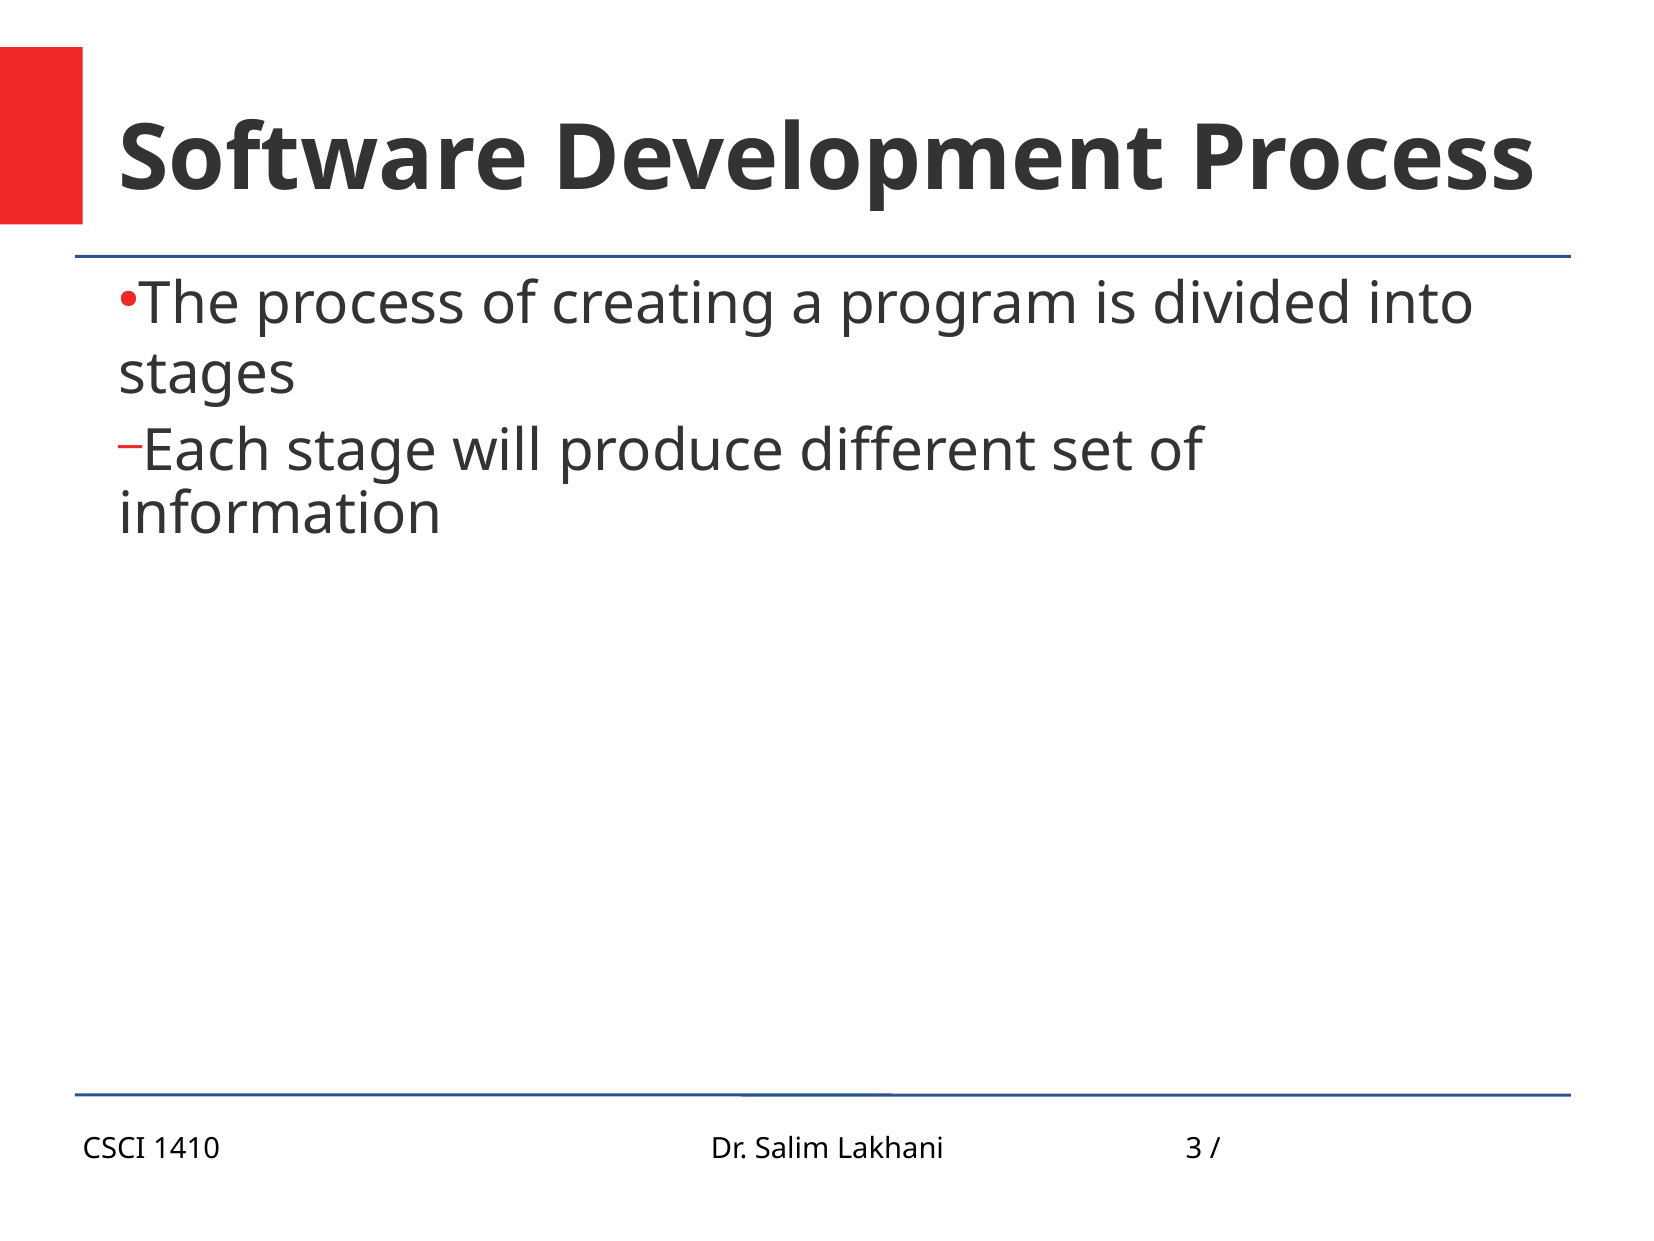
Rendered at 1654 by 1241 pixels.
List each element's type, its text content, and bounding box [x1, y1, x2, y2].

title Software Development Process [118, 49, 1571, 257]
text_box / [1185, 1129, 1571, 1216]
list The process of creating a program is divided into stages Each stage will produce different set of information [118, 265, 1536, 1081]
text_box Dr. Salim Lakhani [565, 1129, 1090, 1216]
text_box CSCI 1410 [82, 1129, 468, 1216]
